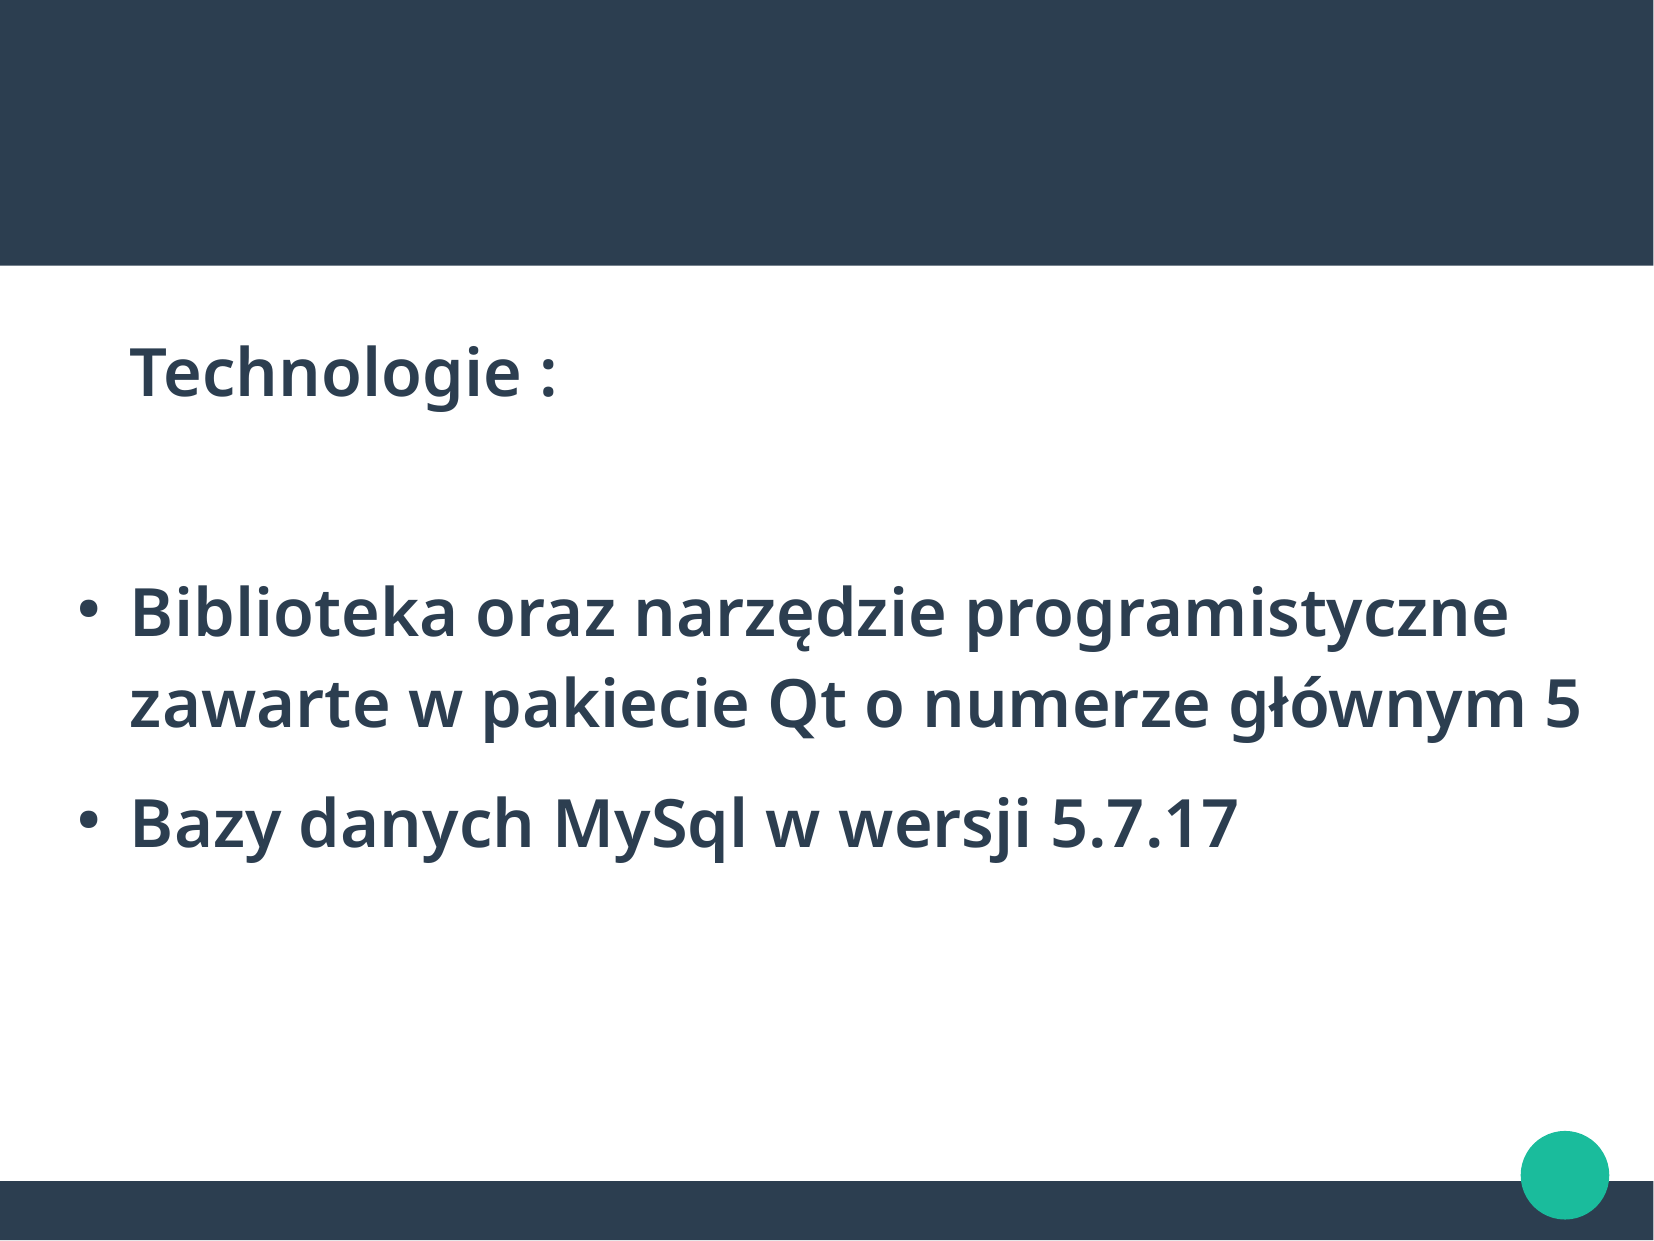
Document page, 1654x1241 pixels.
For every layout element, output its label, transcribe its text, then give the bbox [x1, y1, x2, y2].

list Technologie : Biblioteka oraz narzędzie programistyczne zawarte w pakiecie Qt o numerze głównym 5 Bazy danych MySql w wersji 5.7.17 [59, 324, 1595, 1152]
